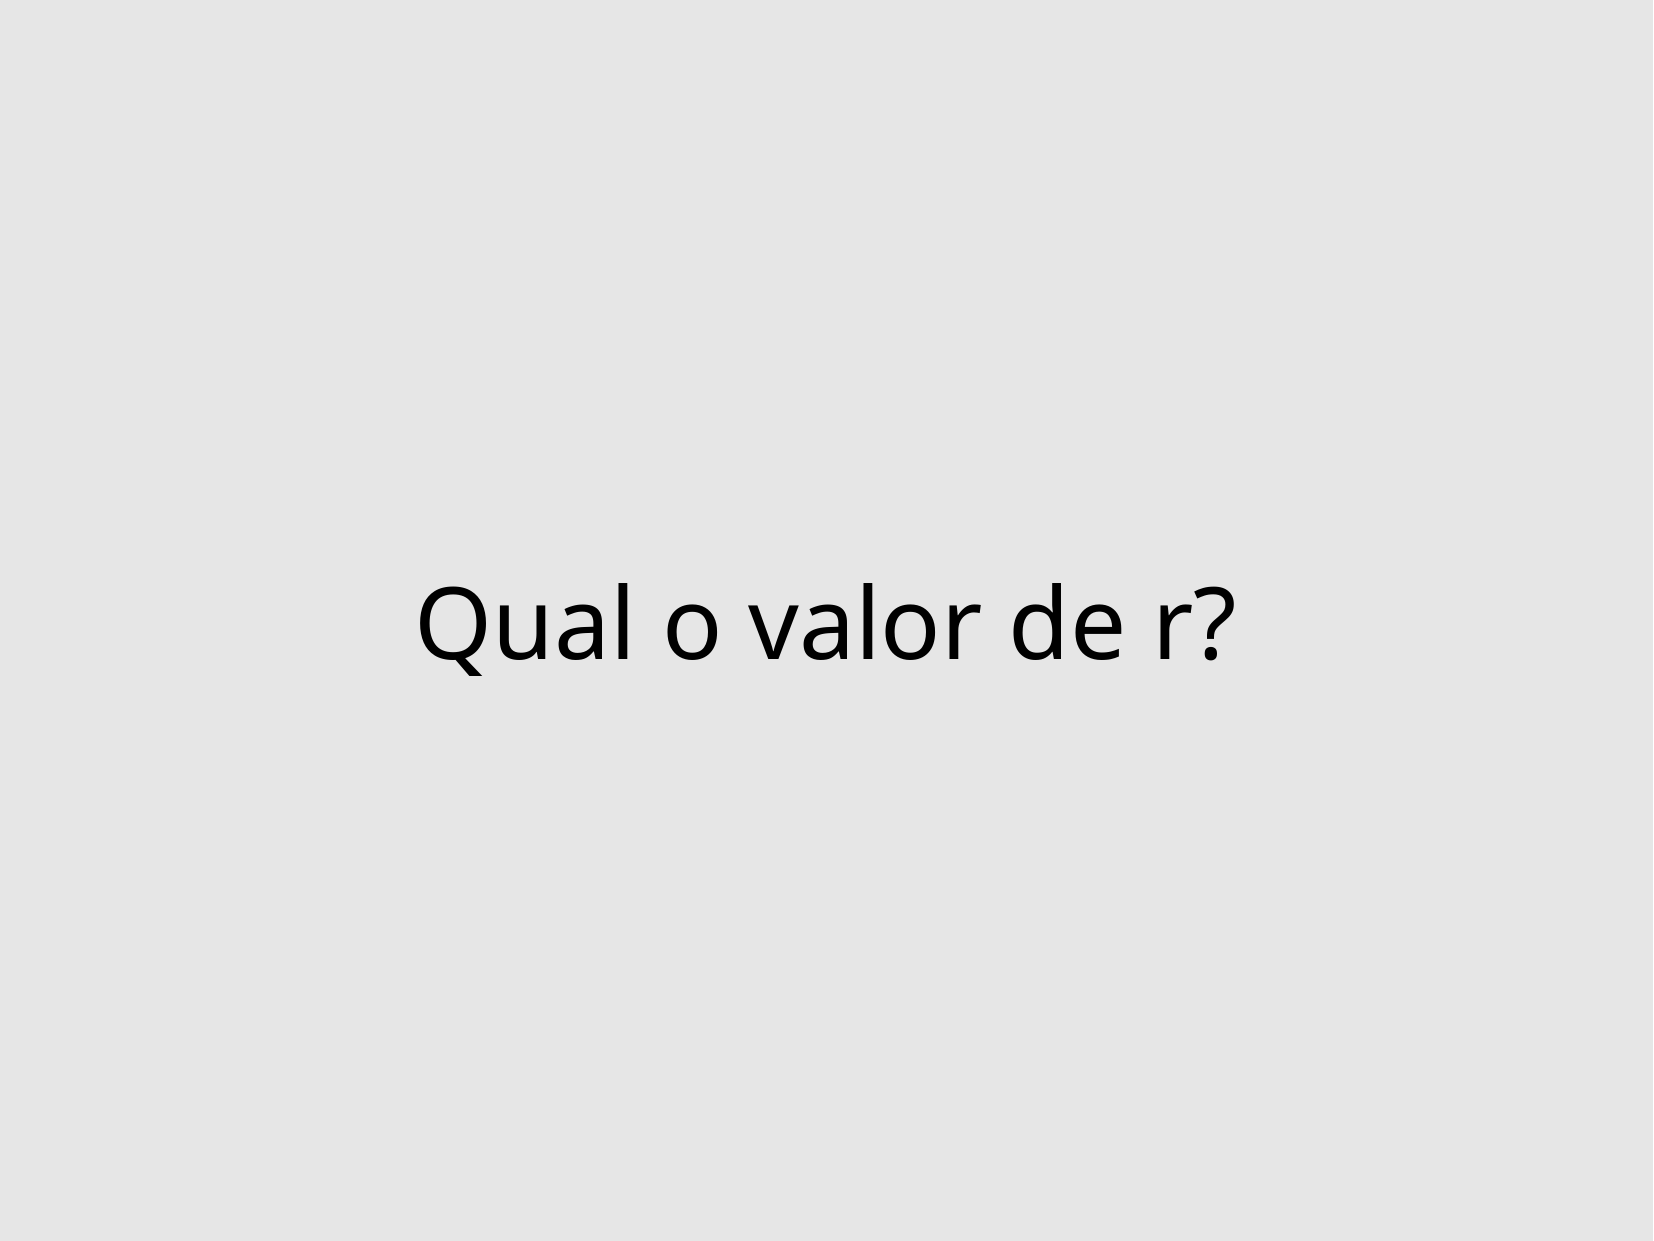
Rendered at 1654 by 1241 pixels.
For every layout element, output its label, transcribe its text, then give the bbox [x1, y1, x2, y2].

title Qual o valor de r? [82, 516, 1571, 724]
